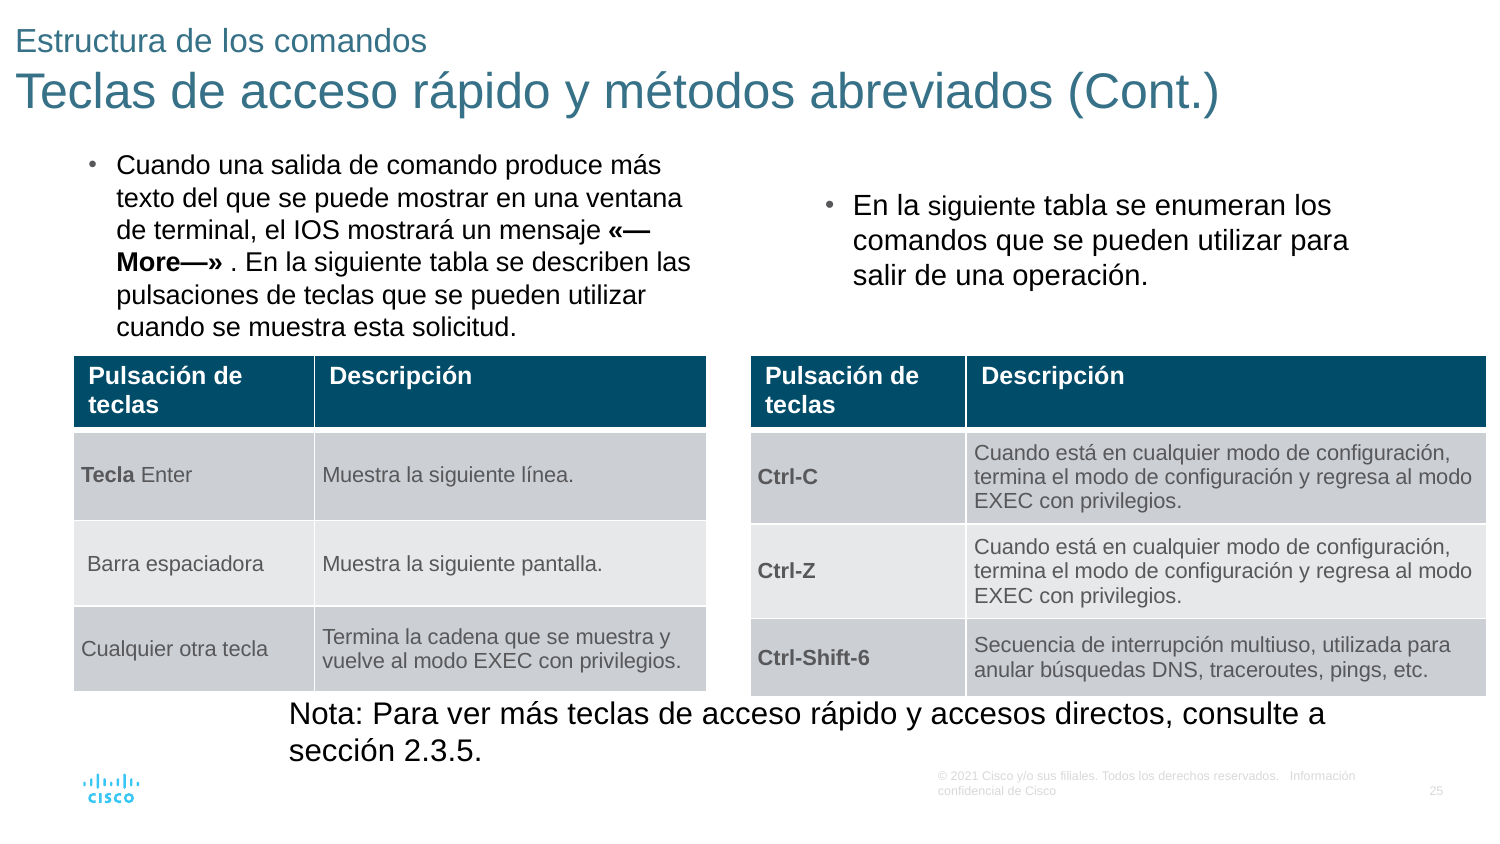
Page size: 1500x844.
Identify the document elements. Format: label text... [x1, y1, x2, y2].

table_cell Cualquier otra tecla [74, 607, 314, 691]
table_cell Muestra la siguiente línea. [315, 433, 706, 520]
table_cell Cuando está en cualquier modo de configuración, termina el modo de configuración y regresa al modo EXEC con privilegios. [967, 525, 1486, 618]
table_cell Ctrl-C [751, 433, 965, 523]
table_header Descripción [315, 356, 706, 427]
table_header Pulsación de teclas [74, 356, 314, 427]
table_cell Barra espaciadora [74, 521, 314, 605]
table_cell Tecla Enter [74, 433, 314, 520]
table_cell Ctrl-Z [751, 525, 965, 618]
text_box En la siguiente tabla se enumeran los comandos que se pueden utilizar para salir de una operación. [809, 179, 1427, 304]
table_cell Secuencia de interrupción multiuso, utilizada para anular búsquedas DNS, traceroutes, pings, etc. [967, 619, 1486, 696]
table_header Descripción [967, 356, 1486, 427]
title Estructura de los comandos Teclas de acceso rápido y métodos abreviados (Cont.) [0, 6, 1500, 131]
list Cuando una salida de comando produce más texto del que se puede mostrar en una ventana de terminal, el IOS mostrará un mensaje «—More—» . En la siguiente tabla se describen las pulsaciones de teclas que se pueden utilizar cuando se muestra esta solicitud. [73, 139, 737, 355]
table_cell Ctrl-Shift-6 [751, 619, 965, 696]
table_header Pulsación de teclas [751, 356, 965, 427]
table_cell Cuando está en cualquier modo de configuración, termina el modo de configuración y regresa al modo EXEC con privilegios. [967, 433, 1486, 523]
table_cell Termina la cadena que se muestra y vuelve al modo EXEC con privilegios. [315, 607, 706, 691]
text_box Nota: Para ver más teclas de acceso rápido y accesos directos, consulte a sección 2.3.5. [274, 685, 1367, 776]
table_cell Muestra la siguiente pantalla. [315, 521, 706, 605]
